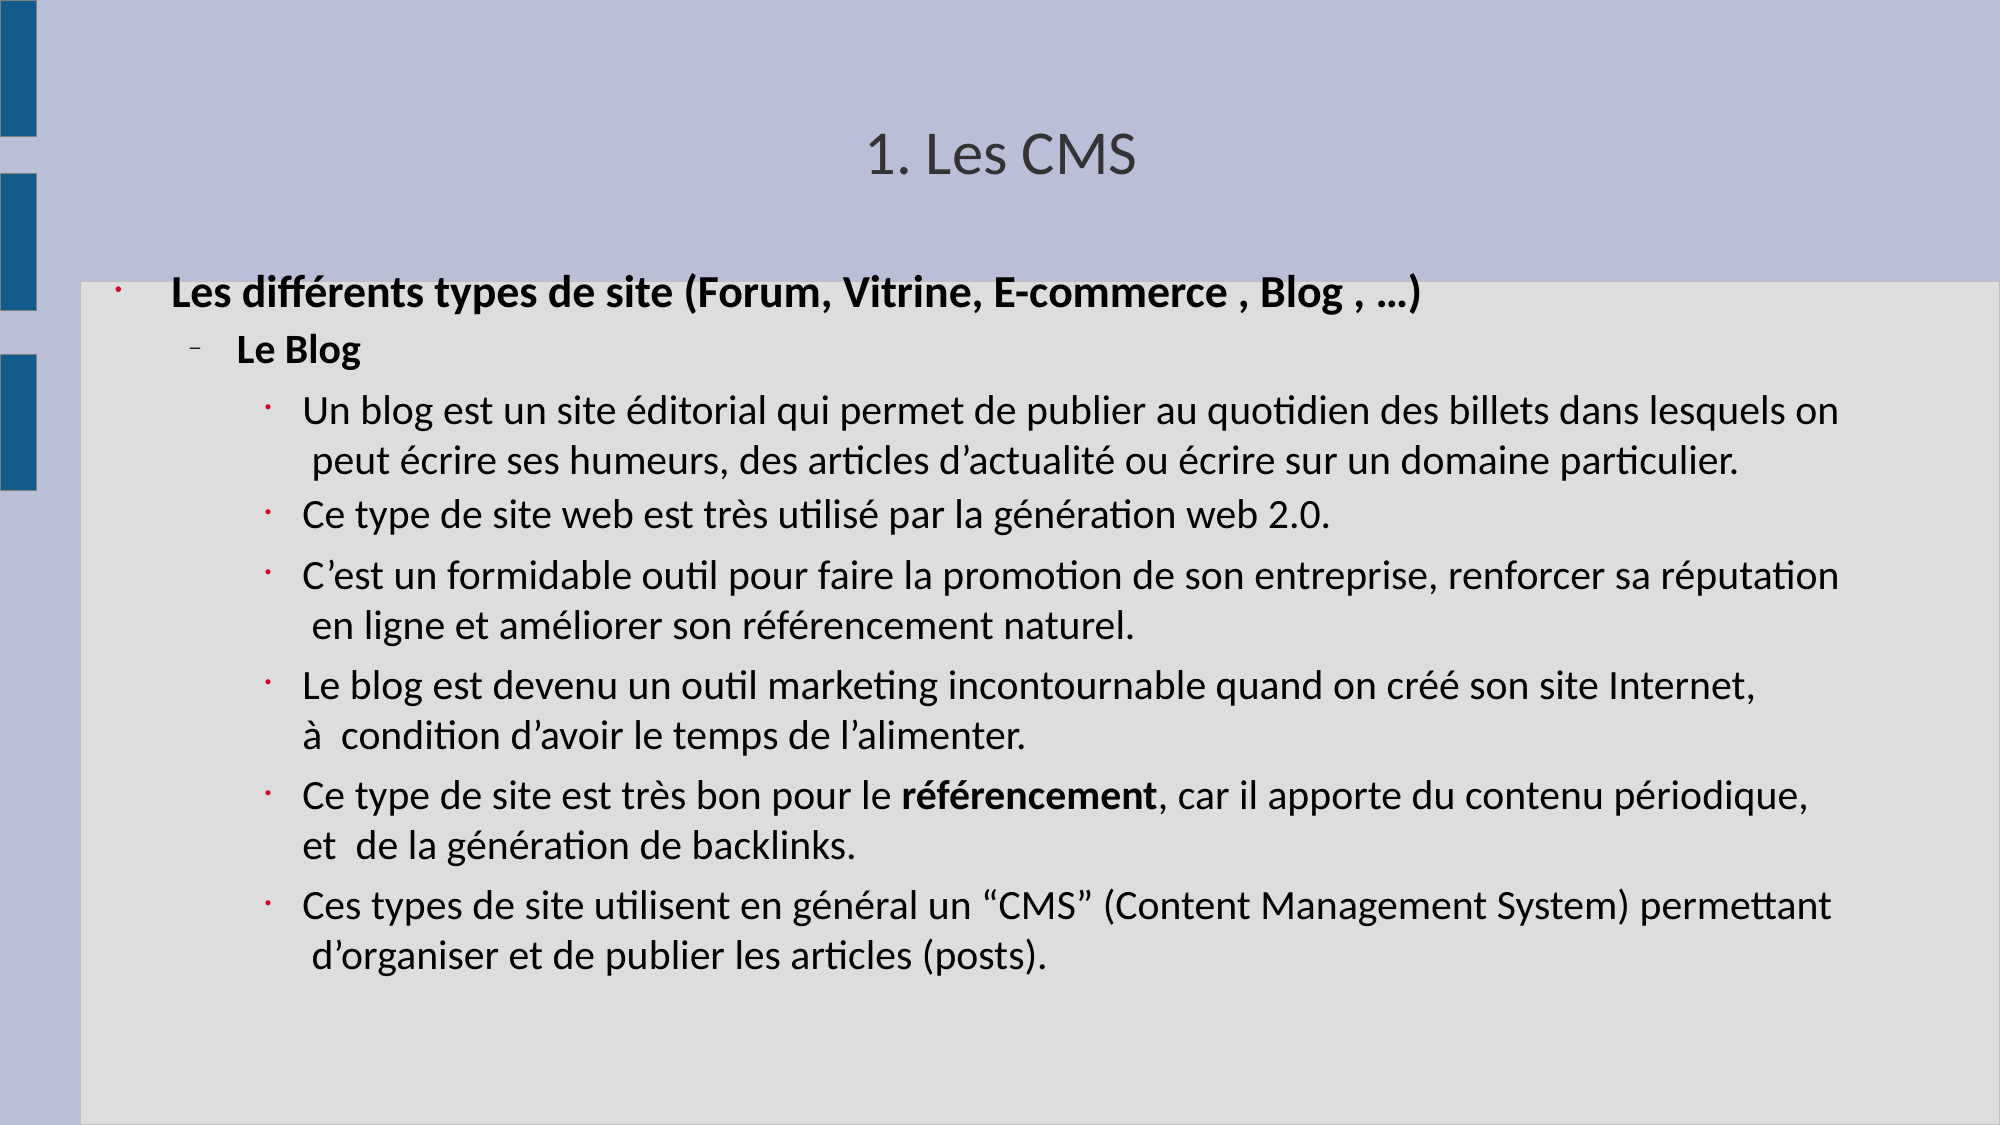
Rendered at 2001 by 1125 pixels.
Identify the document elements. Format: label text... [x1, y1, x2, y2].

title 1. Les CMS [859, 109, 1141, 254]
text_box Les différents types de site (Forum, Vitrine, E-commerce , Blog , …) Le Blog Un blog est un site éditorial qui permet de publier au quotidien des billets dans lesquels on peut écrire ses humeurs, des articles d’actualité ou écrire sur un domaine particulier. Ce type de site web est très utilisé par la génération web 2.0. C’est un formidable outil pour faire la promotion de son entreprise, renforcer sa réputation en ligne et améliorer son référencement naturel. Le blog est devenu un outil marketing incontournable quand on créé son site Internet, à condition d’avoir le temps de l’alimenter. Ce type de site est très bon pour le référencement, car il apporte du contenu périodique, et de la génération de backlinks. Ces types de site utilisent en général un “CMS” (Content Management System) permettant d’organiser et de publier les articles (posts). [112, 254, 1854, 978]
